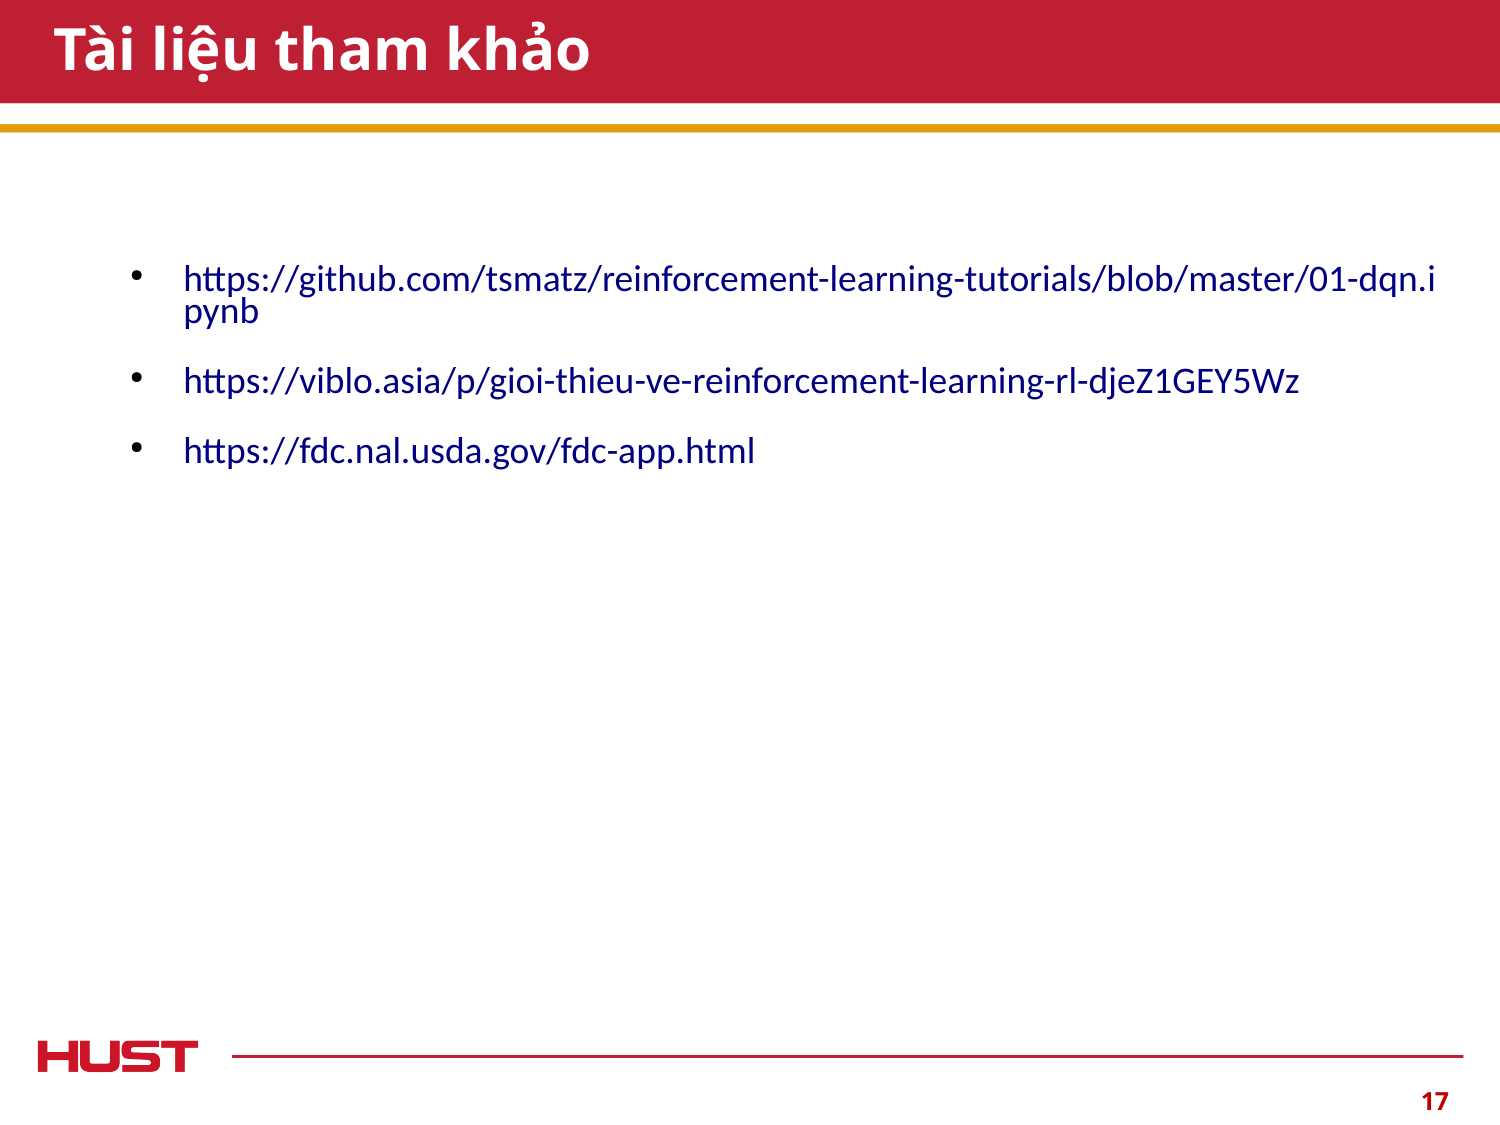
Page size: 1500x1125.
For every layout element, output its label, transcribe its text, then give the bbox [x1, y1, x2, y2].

list https://github.com/tsmatz/reinforcement-learning-tutorials/blob/master/01-dqn.ipynb https://viblo.asia/p/gioi-thieu-ve-reinforcement-learning-rl-djeZ1GEY5Wz https://fdc.nal.usda.gov/fdc-app.html [97, 251, 1463, 966]
title Tài liệu tham khảo [38, 12, 1462, 87]
picture [0, 0, 1500, 1125]
